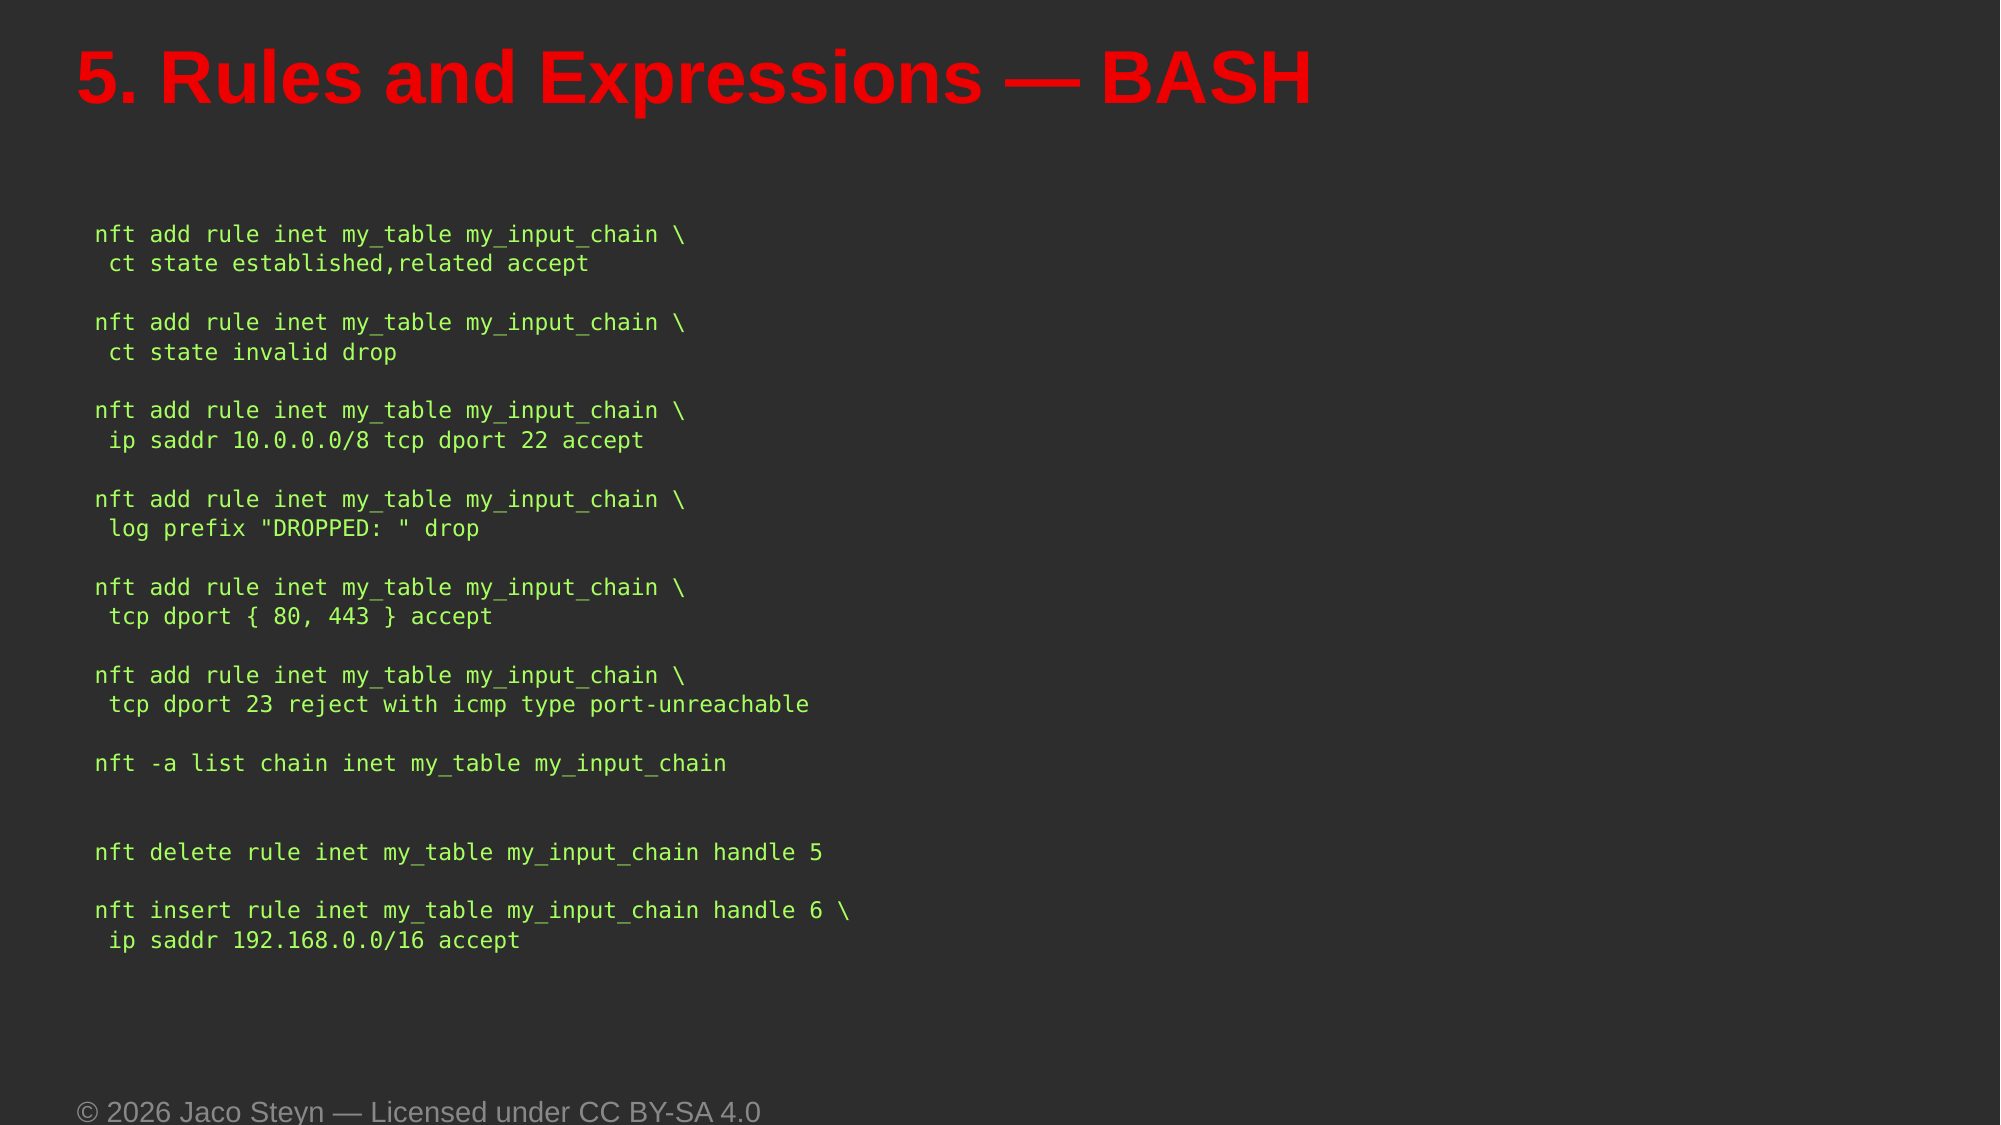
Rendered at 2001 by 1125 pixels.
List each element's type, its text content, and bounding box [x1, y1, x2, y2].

text_box © 2026 Jaco Steyn — Licensed under CC BY-SA 4.0 [59, 1083, 1942, 1120]
text_box nft add rule inet my_table my_input_chain \ ct state established,related accept nft add rule inet my_table my_input_chain \ ct state invalid drop nft add rule inet my_table my_input_chain \ ip saddr 10.0.0.0/8 tcp dport 22 accept nft add rule inet my_table my_input_chain \ log prefix "DROPPED: " drop nft add rule inet my_table my_input_chain \ tcp dport { 80, 443 } accept nft add rule inet my_table my_input_chain \ tcp dport 23 reject with icmp type port-unreachable nft -a list chain inet my_table my_input_chain nft delete rule inet my_table my_input_chain handle 5 nft insert rule inet my_table my_input_chain handle 6 \ ip saddr 192.168.0.0/16 accept [59, 194, 1942, 1052]
text_box 5. Rules and Expressions — BASH [59, 23, 1942, 178]
